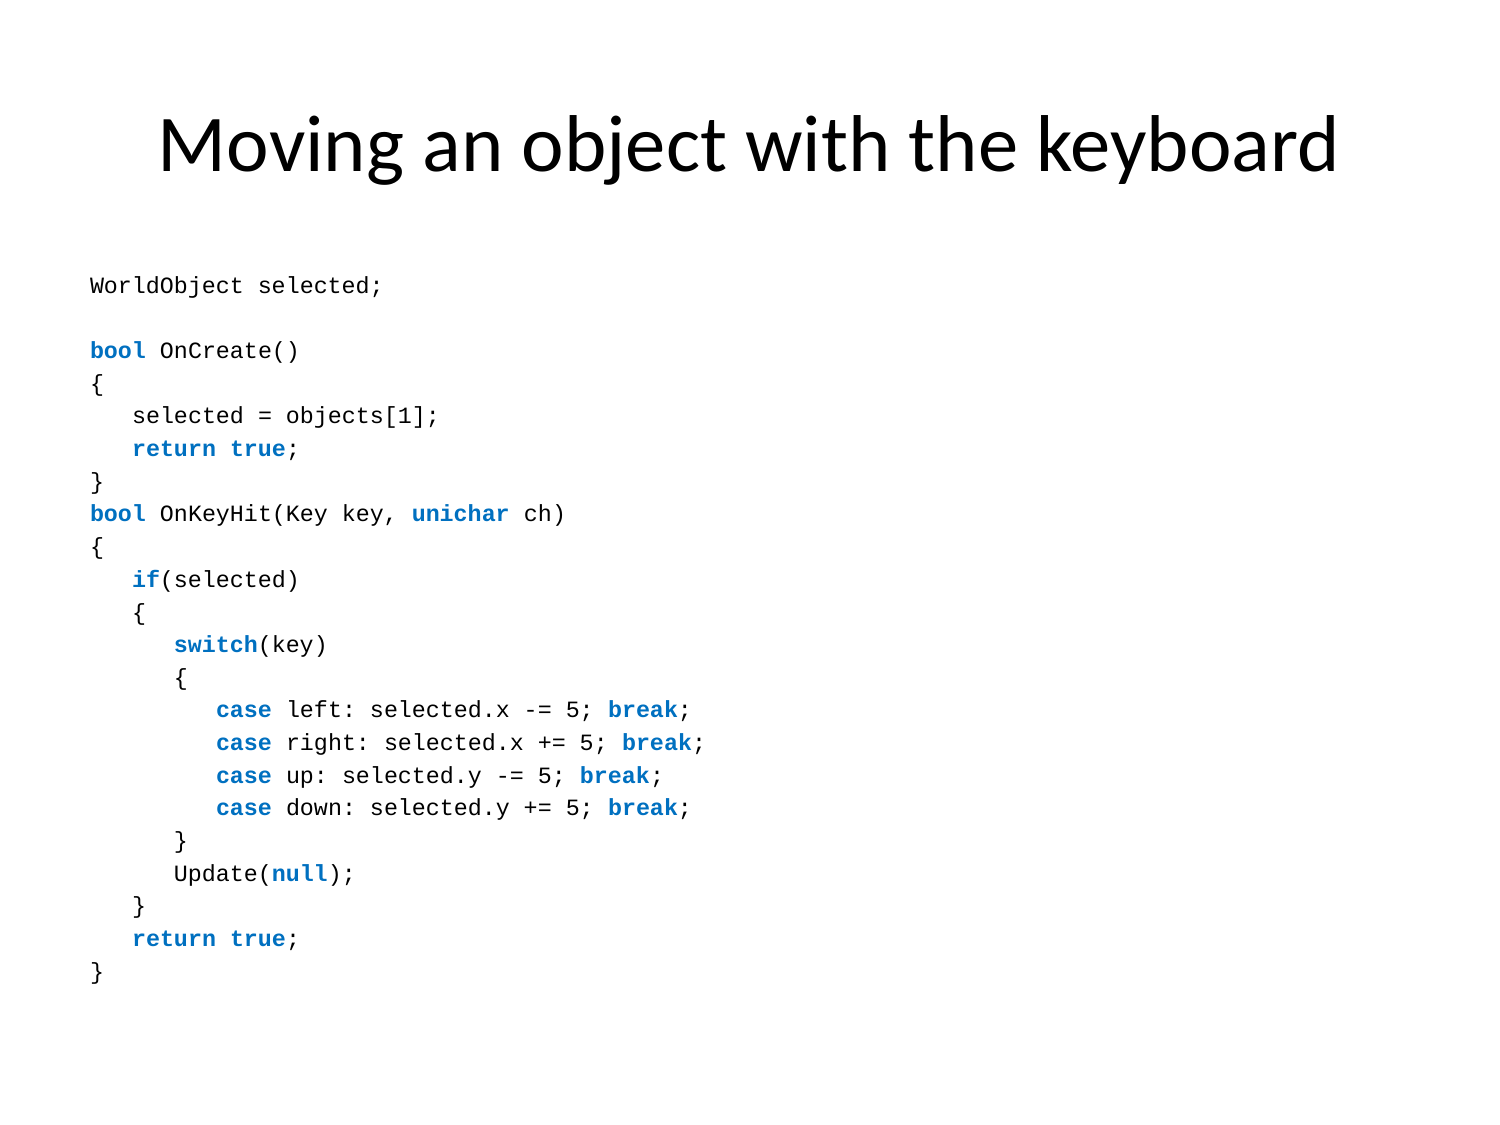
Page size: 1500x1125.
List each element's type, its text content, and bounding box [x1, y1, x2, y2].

list WorldObject selected; bool OnCreate() { selected = objects[1]; return true; } bool OnKeyHit(Key key, unichar ch) { if(selected) { switch(key) { case left: selected.x -= 5; break; case right: selected.x += 5; break; case up: selected.y -= 5; break; case down: selected.y += 5; break; } Update(null); } return true; } [75, 262, 1425, 1005]
title Moving an object with the keyboard [75, 45, 1425, 233]
